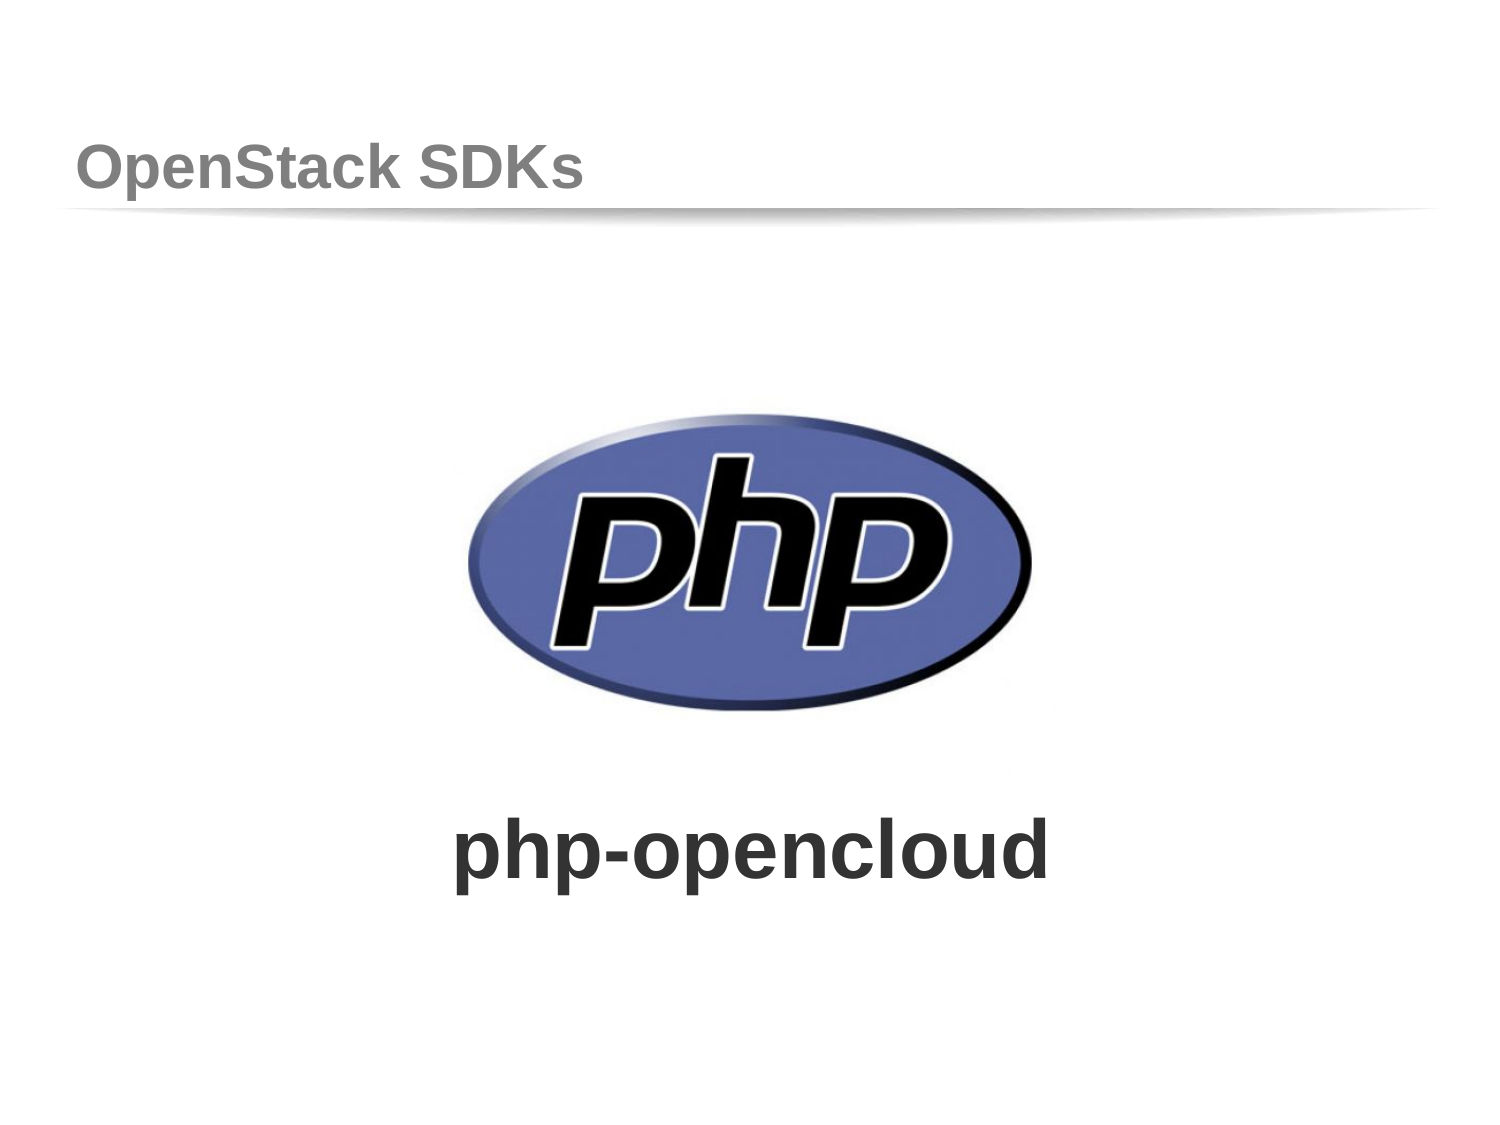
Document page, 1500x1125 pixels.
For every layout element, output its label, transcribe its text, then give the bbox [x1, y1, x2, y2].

text_box php-opencloud [264, 795, 1239, 896]
title OpenStack SDKs [75, 71, 1426, 203]
picture [445, 348, 1055, 777]
